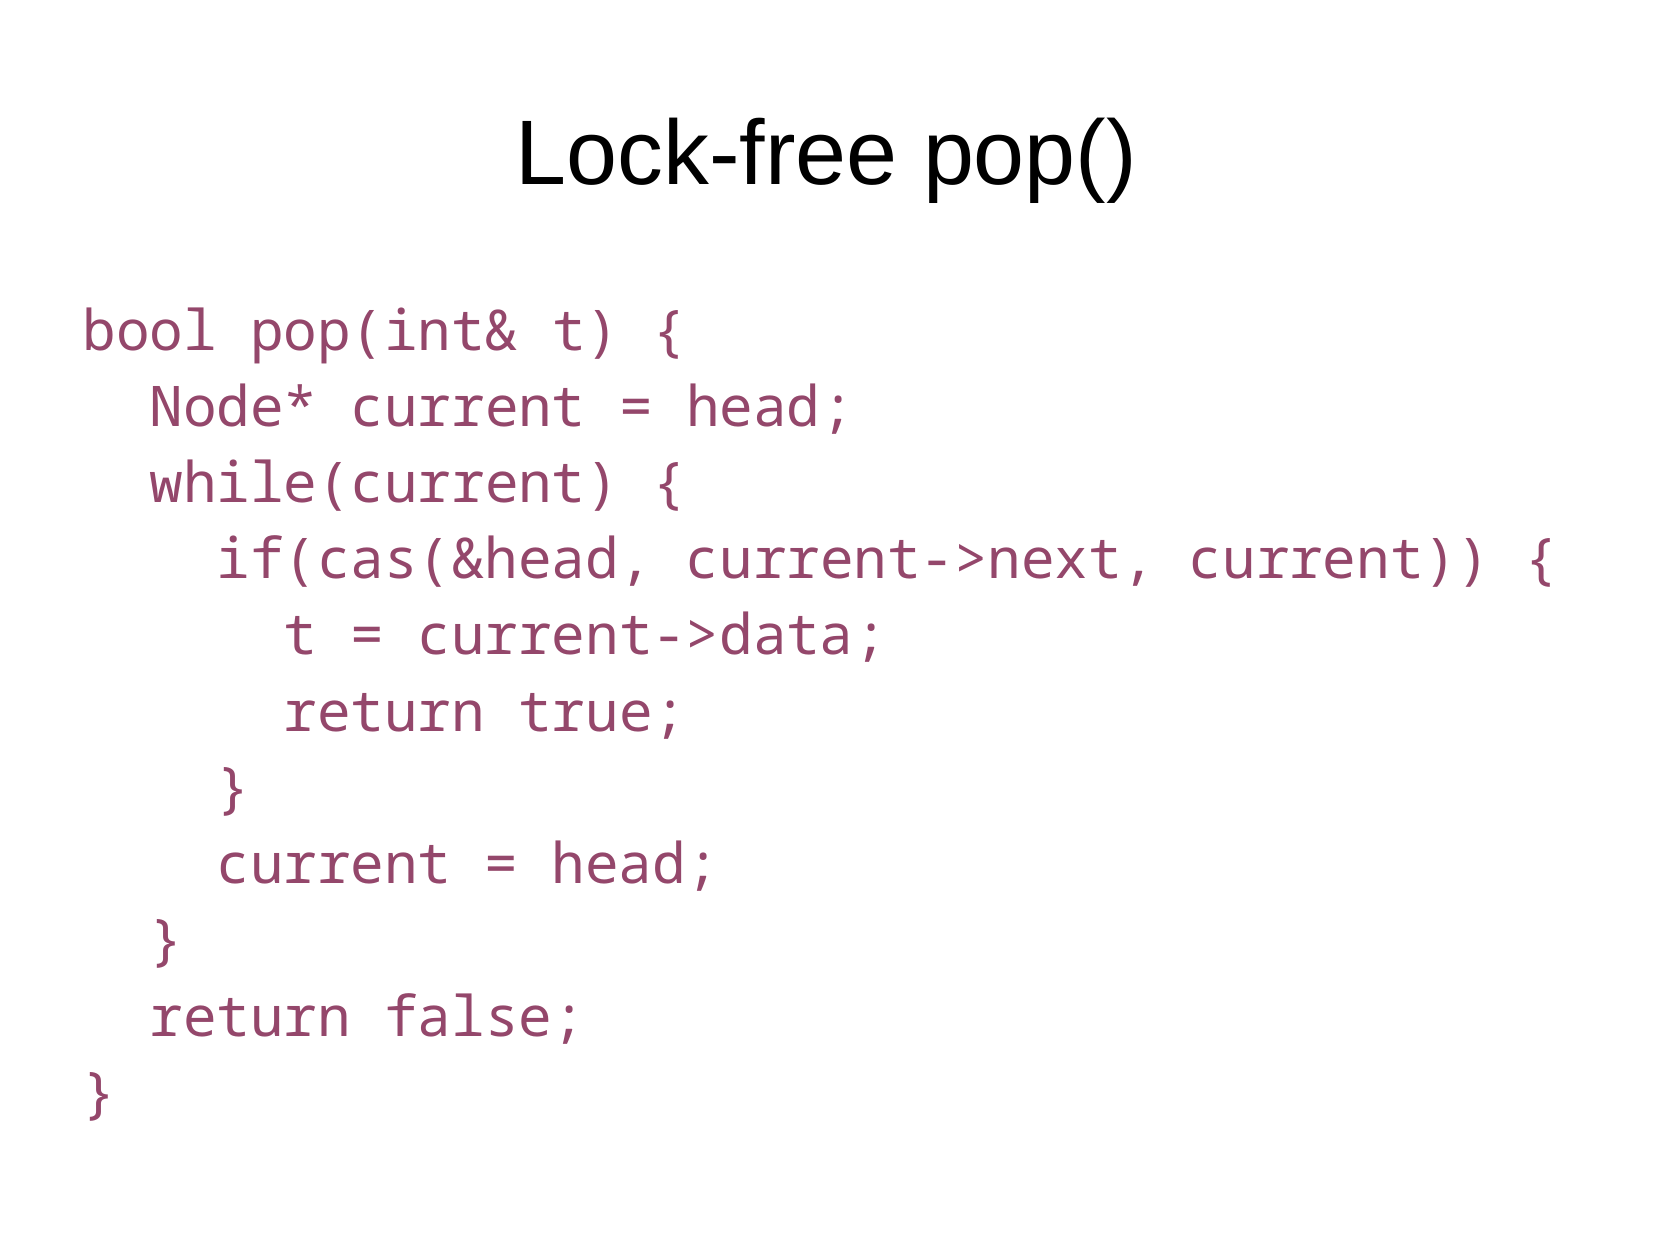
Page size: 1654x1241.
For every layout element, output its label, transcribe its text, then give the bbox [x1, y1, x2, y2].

title Lock-free pop() [82, 49, 1571, 257]
list bool pop(int& t) { Node* current = head; while(current) { if(cas(&head, current->next, current)) { t = current->data; return true; } current = head; } return false; } [82, 290, 1571, 1163]
